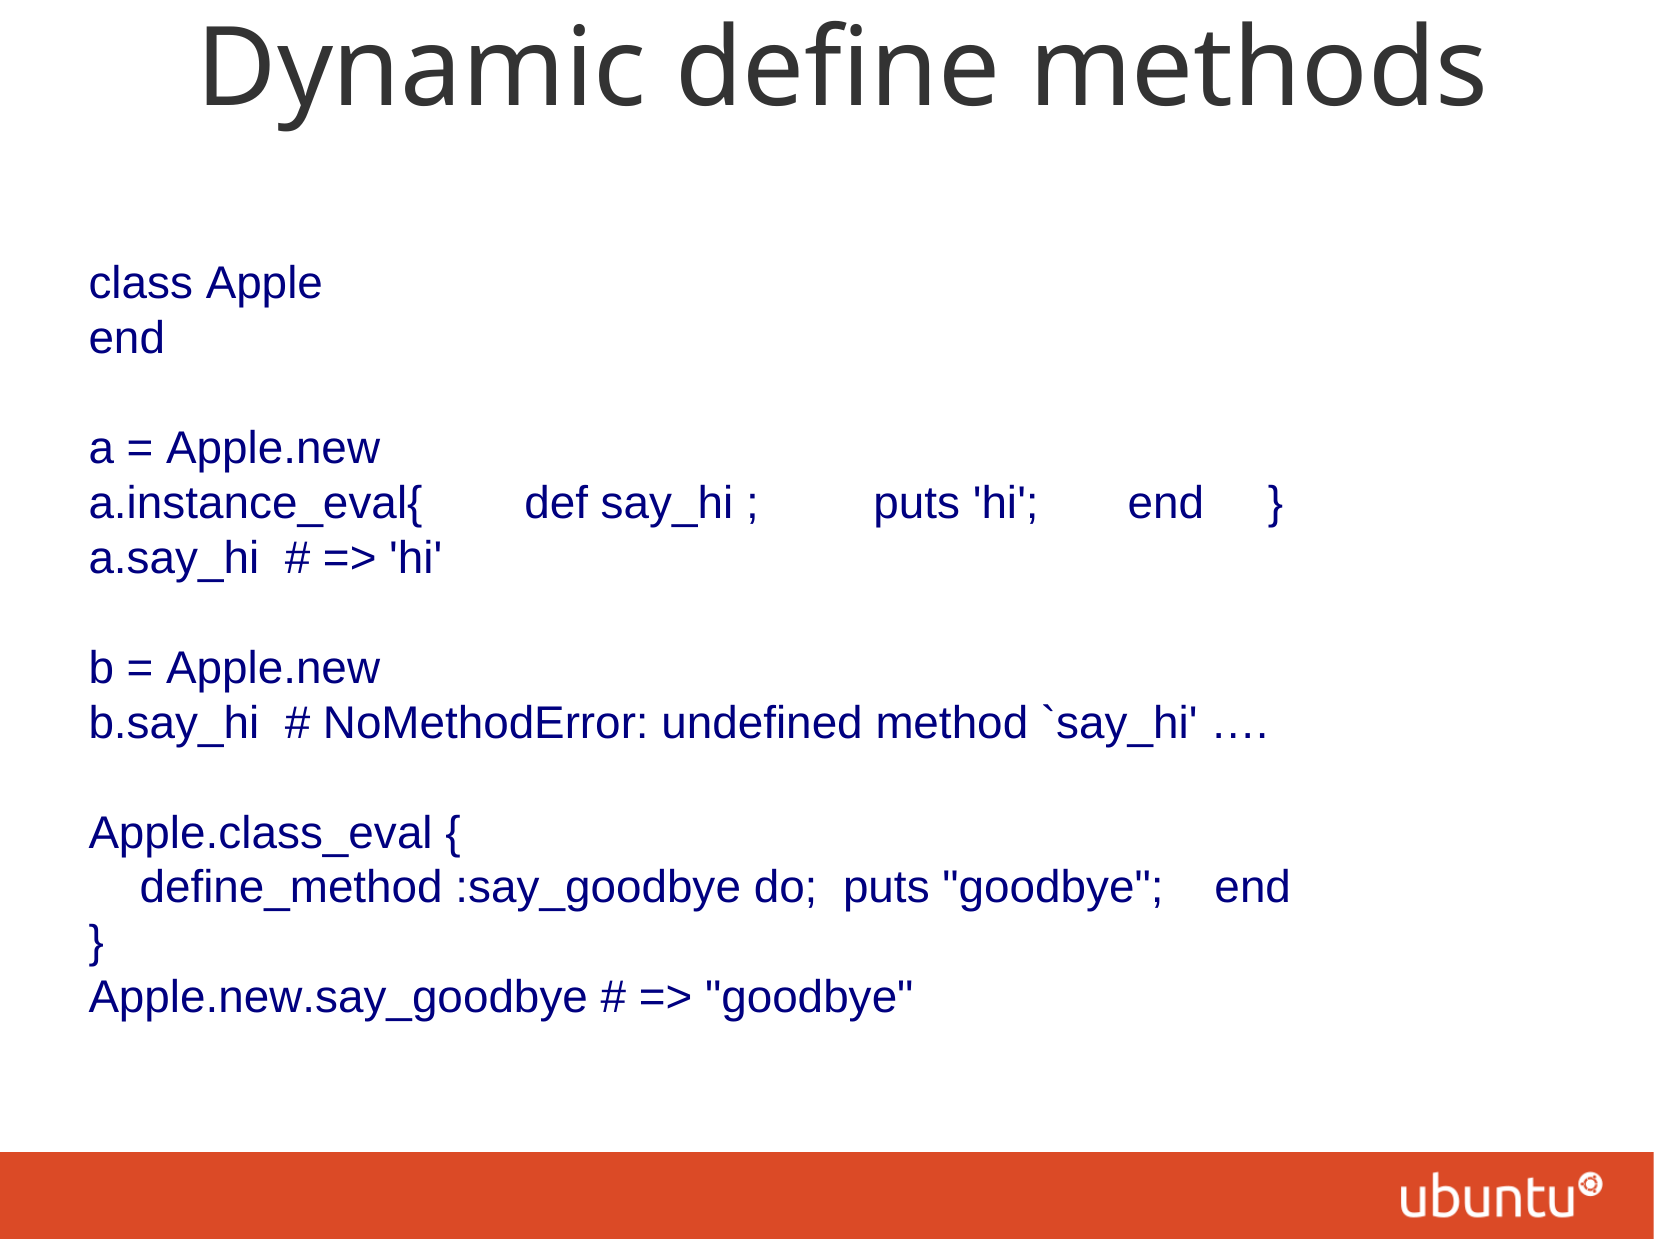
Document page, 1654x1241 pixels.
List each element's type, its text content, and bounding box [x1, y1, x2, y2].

title Dynamic define methods [73, 0, 1613, 141]
subtitle class Apple end a = Apple.new a.instance_eval{ def say_hi ; puts 'hi'; end } a.say_hi # => 'hi' b = Apple.new b.say_hi # NoMethodError: undefined method `say_hi' …. Apple.class_eval { define_method :say_goodbye do; puts "goodbye"; end } Apple.new.say_goodbye # => "goodbye" [37, 149, 1613, 1125]
picture [0, 1152, 1654, 1239]
